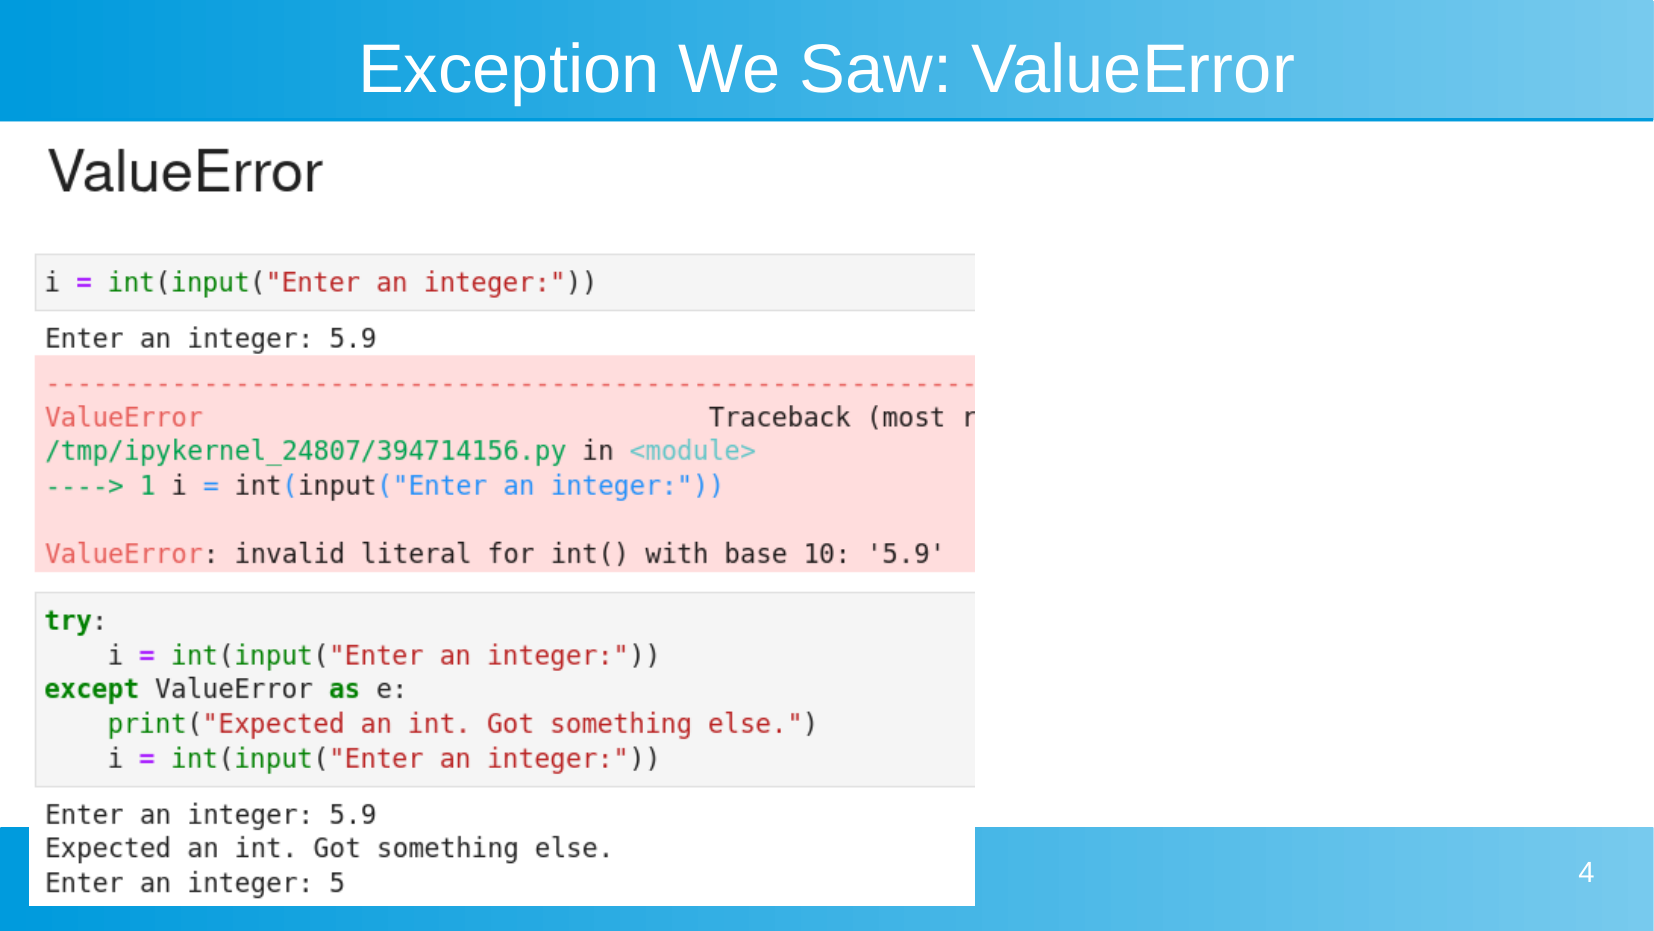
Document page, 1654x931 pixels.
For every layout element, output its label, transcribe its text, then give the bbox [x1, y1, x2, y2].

picture [29, 131, 975, 906]
title Exception We Saw: ValueError [59, 29, 1595, 108]
